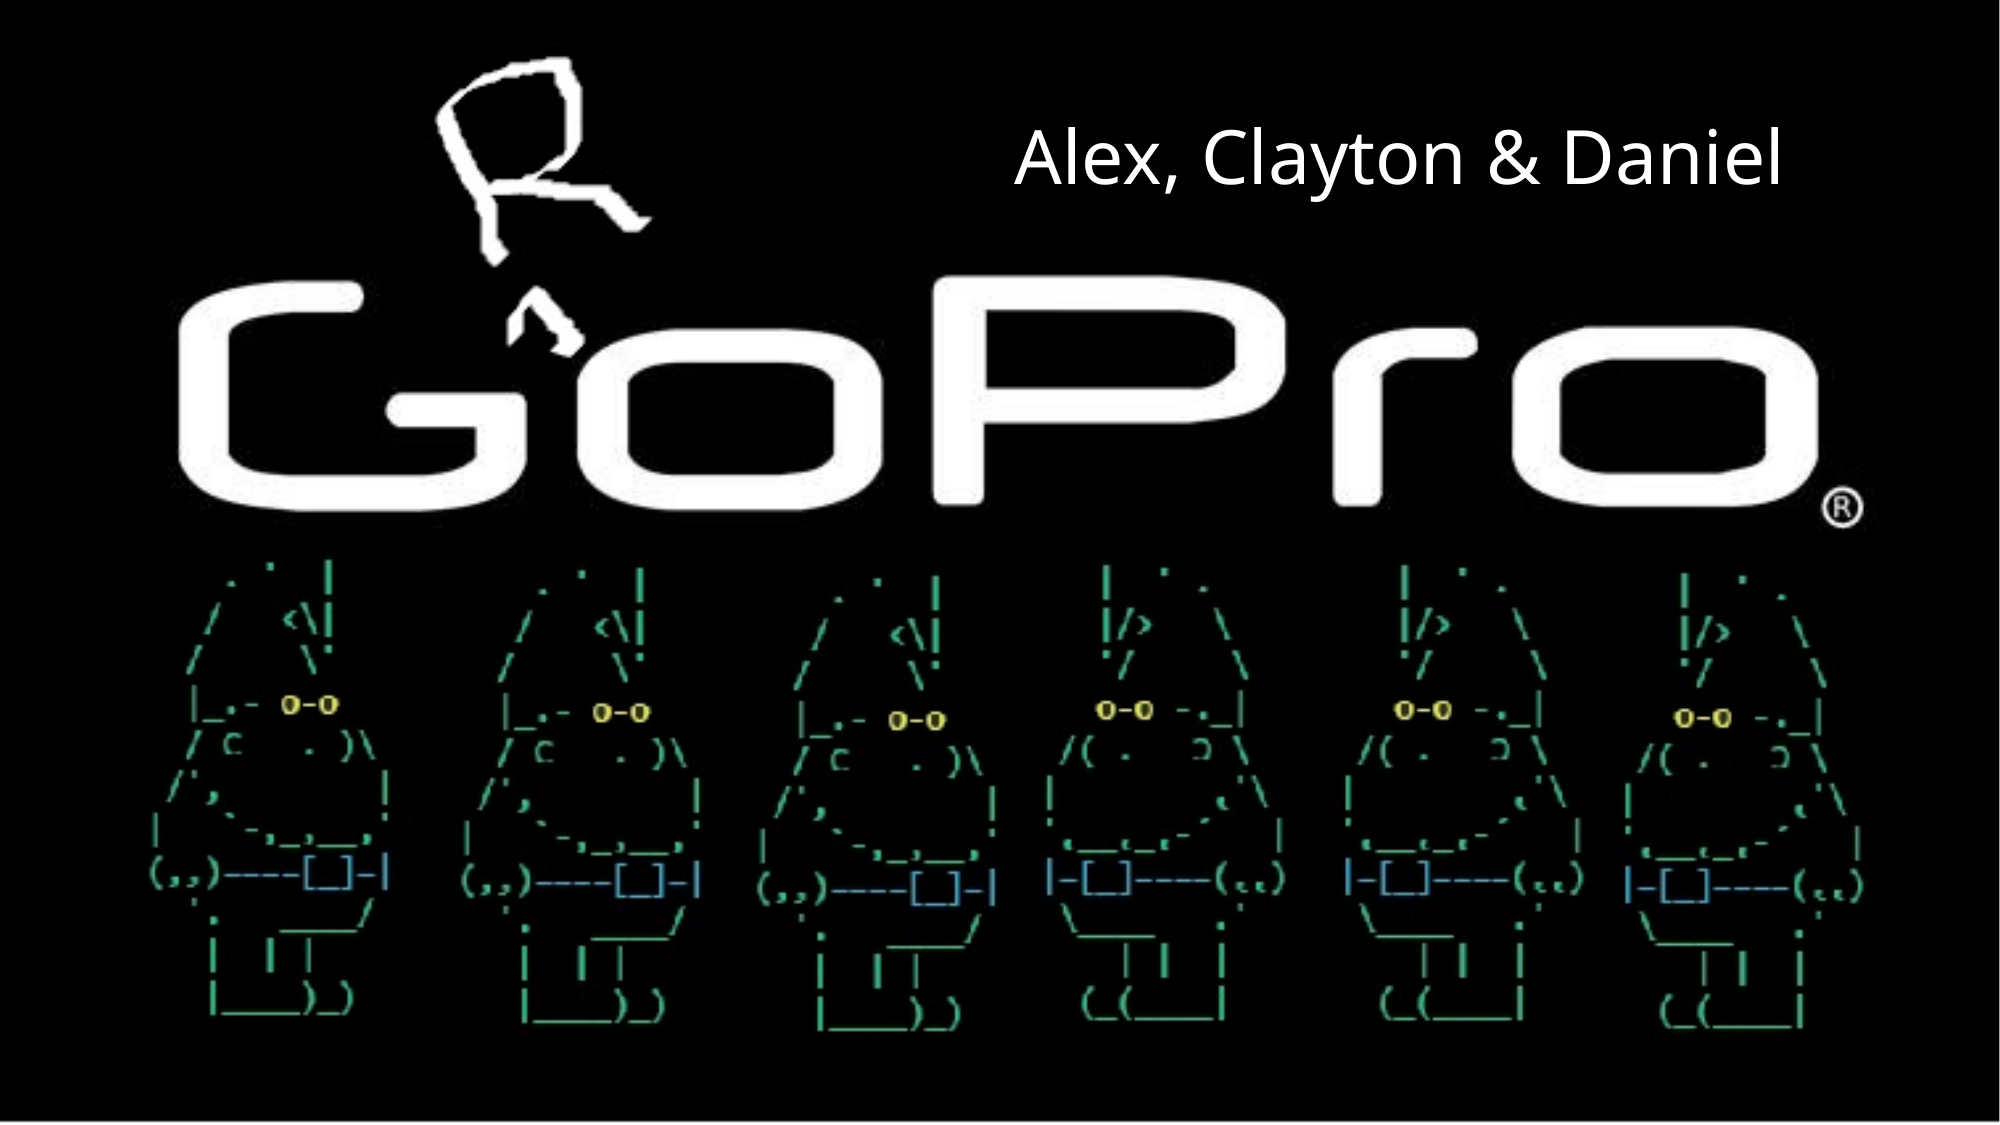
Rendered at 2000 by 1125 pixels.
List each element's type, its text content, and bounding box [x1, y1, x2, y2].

text_box Alex, Clayton & Daniel [999, 101, 2000, 207]
picture [0, 0, 2000, 1125]
